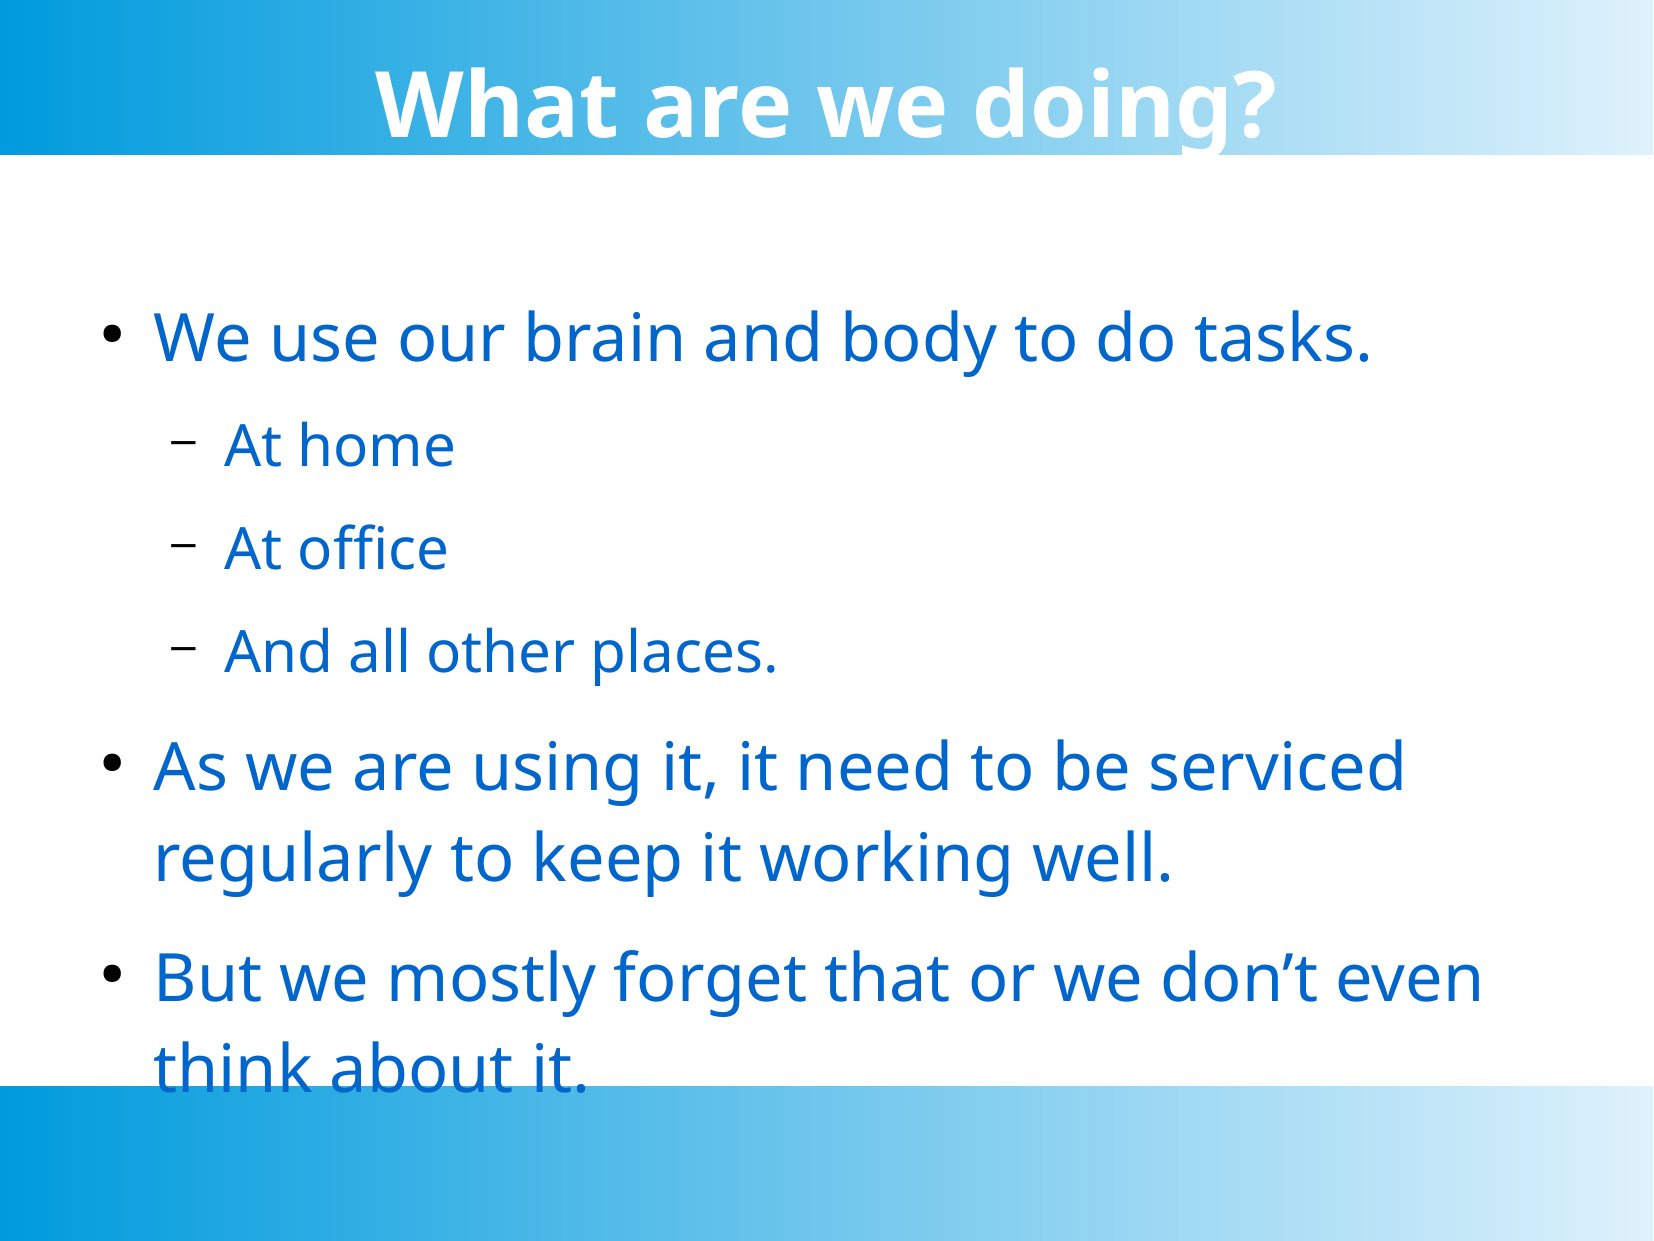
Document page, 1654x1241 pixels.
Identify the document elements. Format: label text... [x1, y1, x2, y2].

list We use our brain and body to do tasks. At home At office And all other places. As we are using it, it need to be serviced regularly to keep it working well. But we mostly forget that or we don’t even think about it. [82, 290, 1571, 1010]
title What are we doing? [82, 49, 1571, 155]
